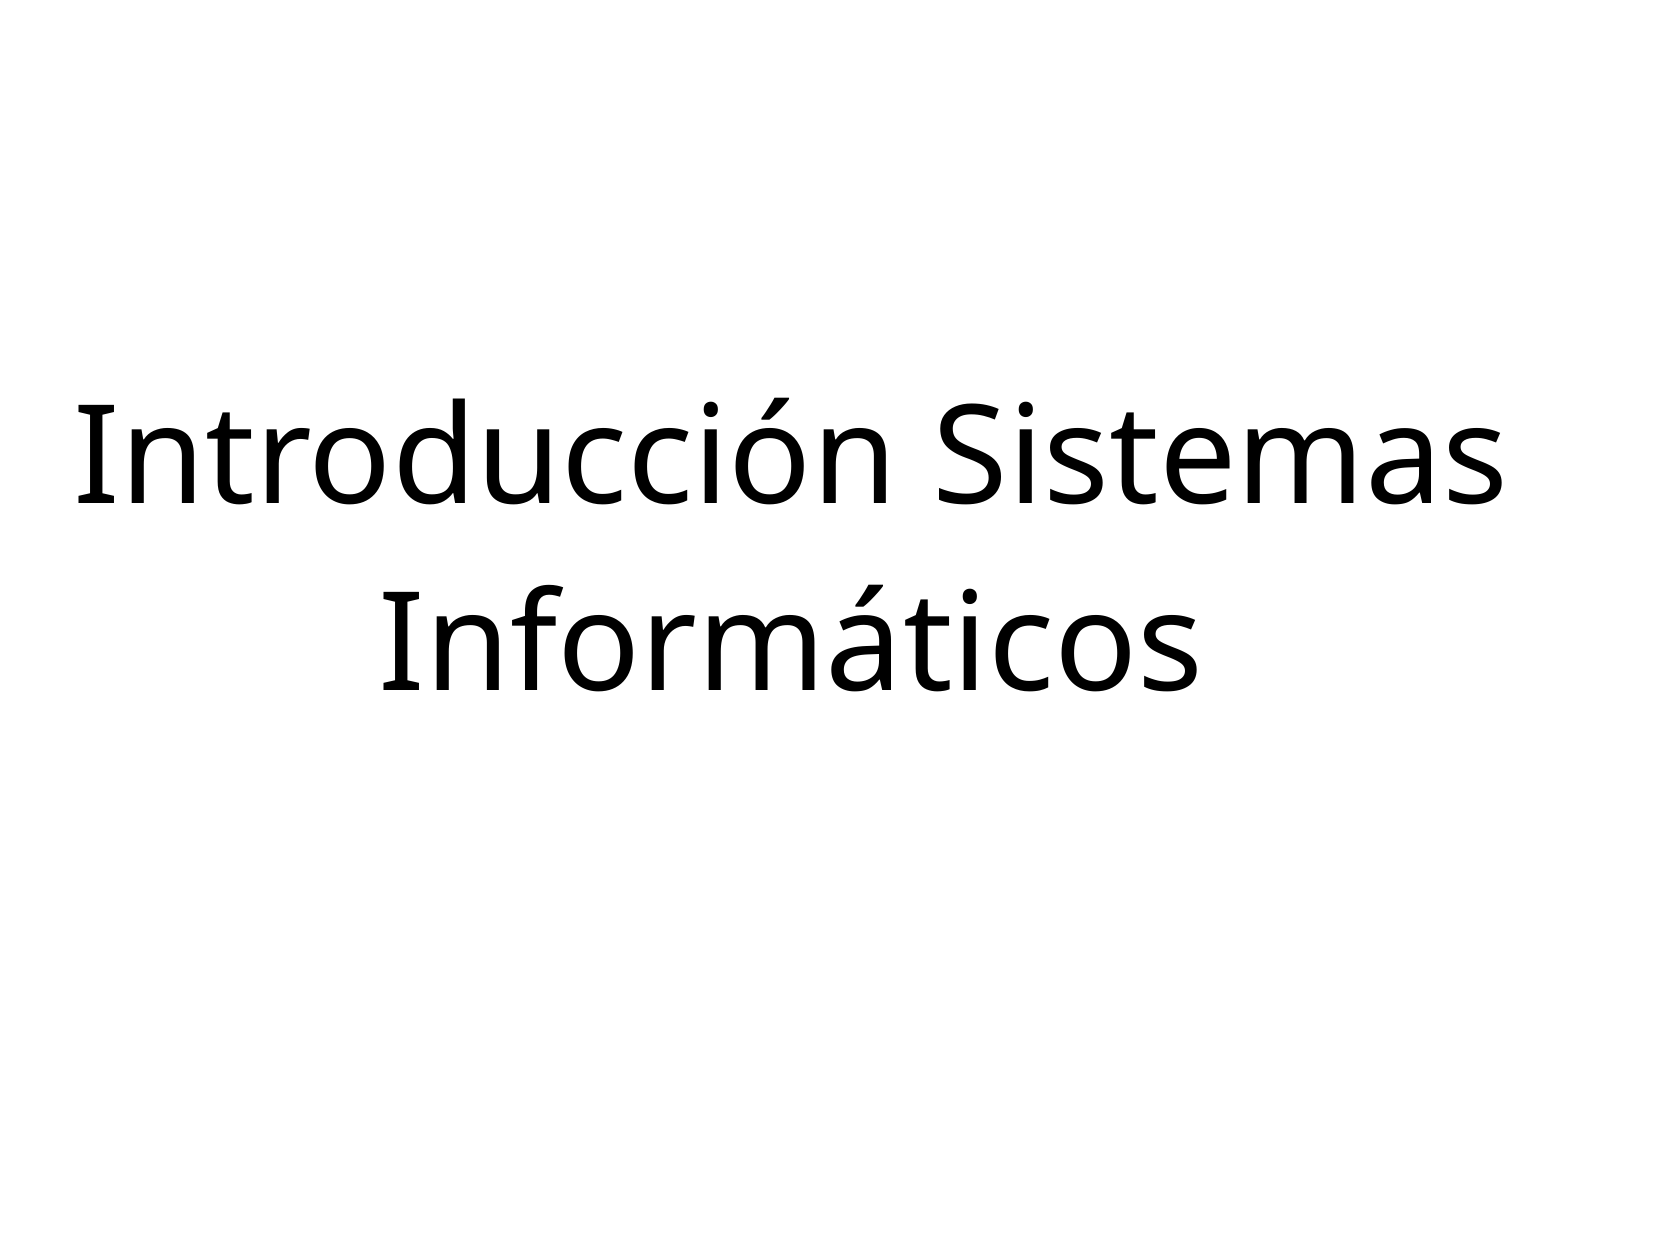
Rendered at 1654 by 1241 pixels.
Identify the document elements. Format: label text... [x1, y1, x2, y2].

title Introducción Sistemas Informáticos [47, 401, 1536, 686]
